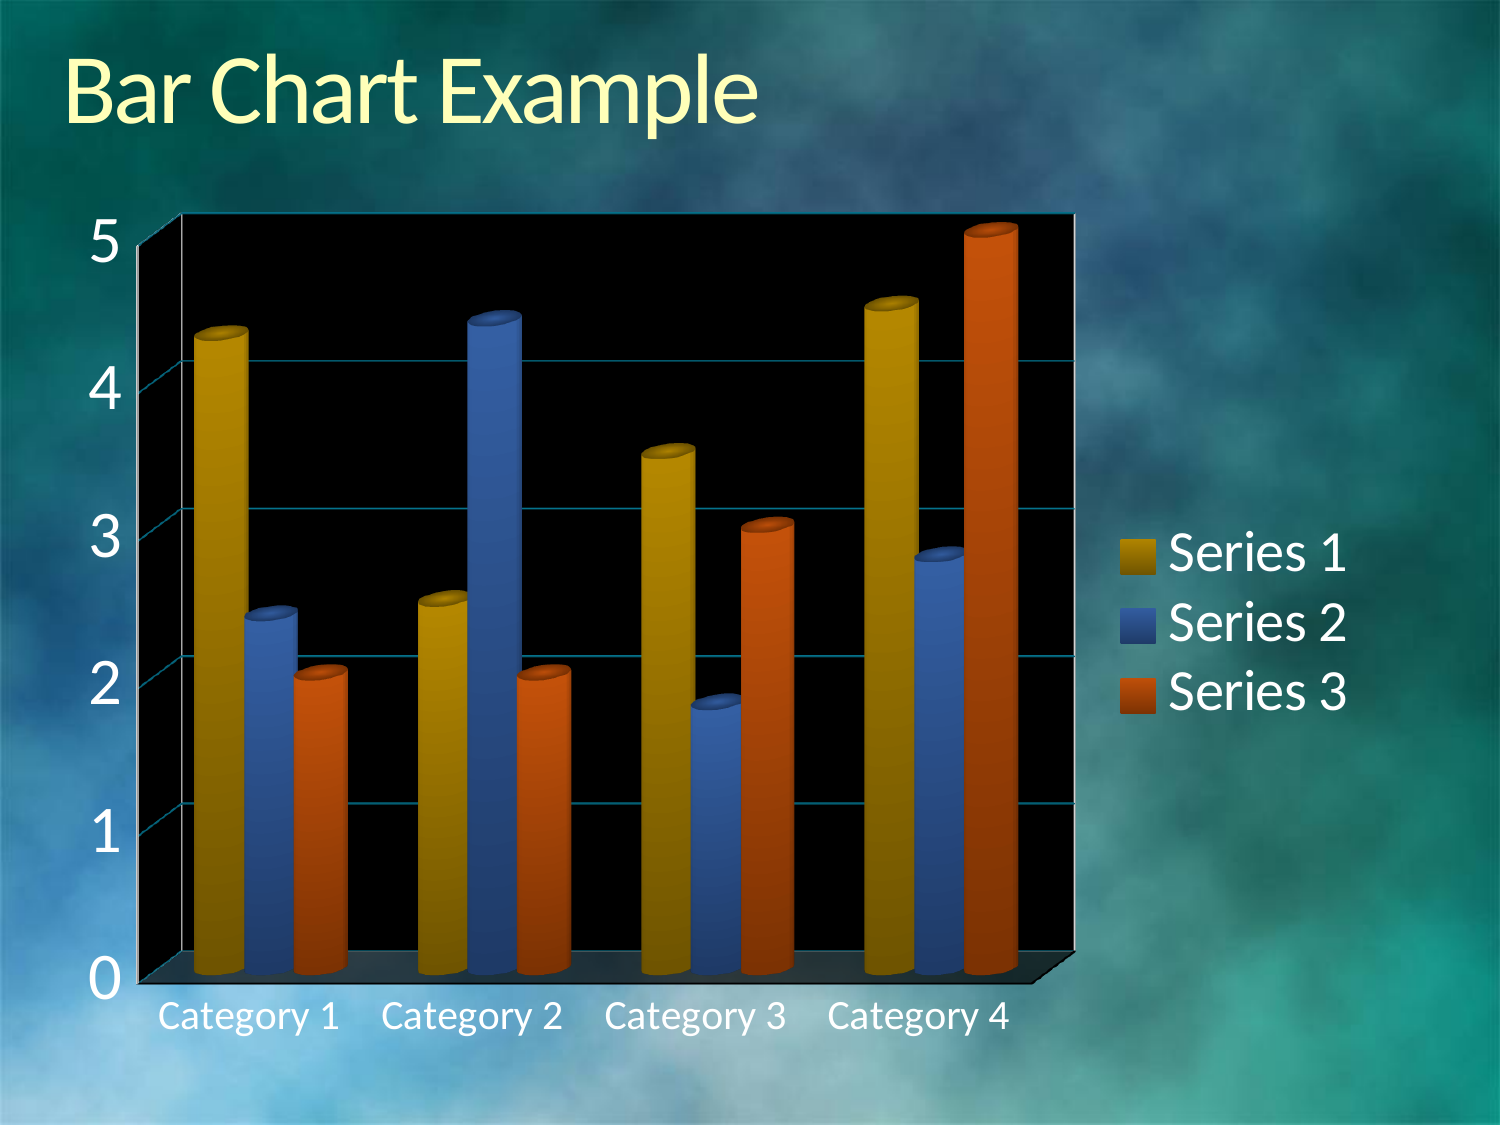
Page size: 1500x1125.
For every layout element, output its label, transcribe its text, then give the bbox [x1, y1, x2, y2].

picture [0, 0, 1500, 1125]
chart [62, 193, 1380, 1059]
title Bar Chart Example [62, 37, 1438, 147]
